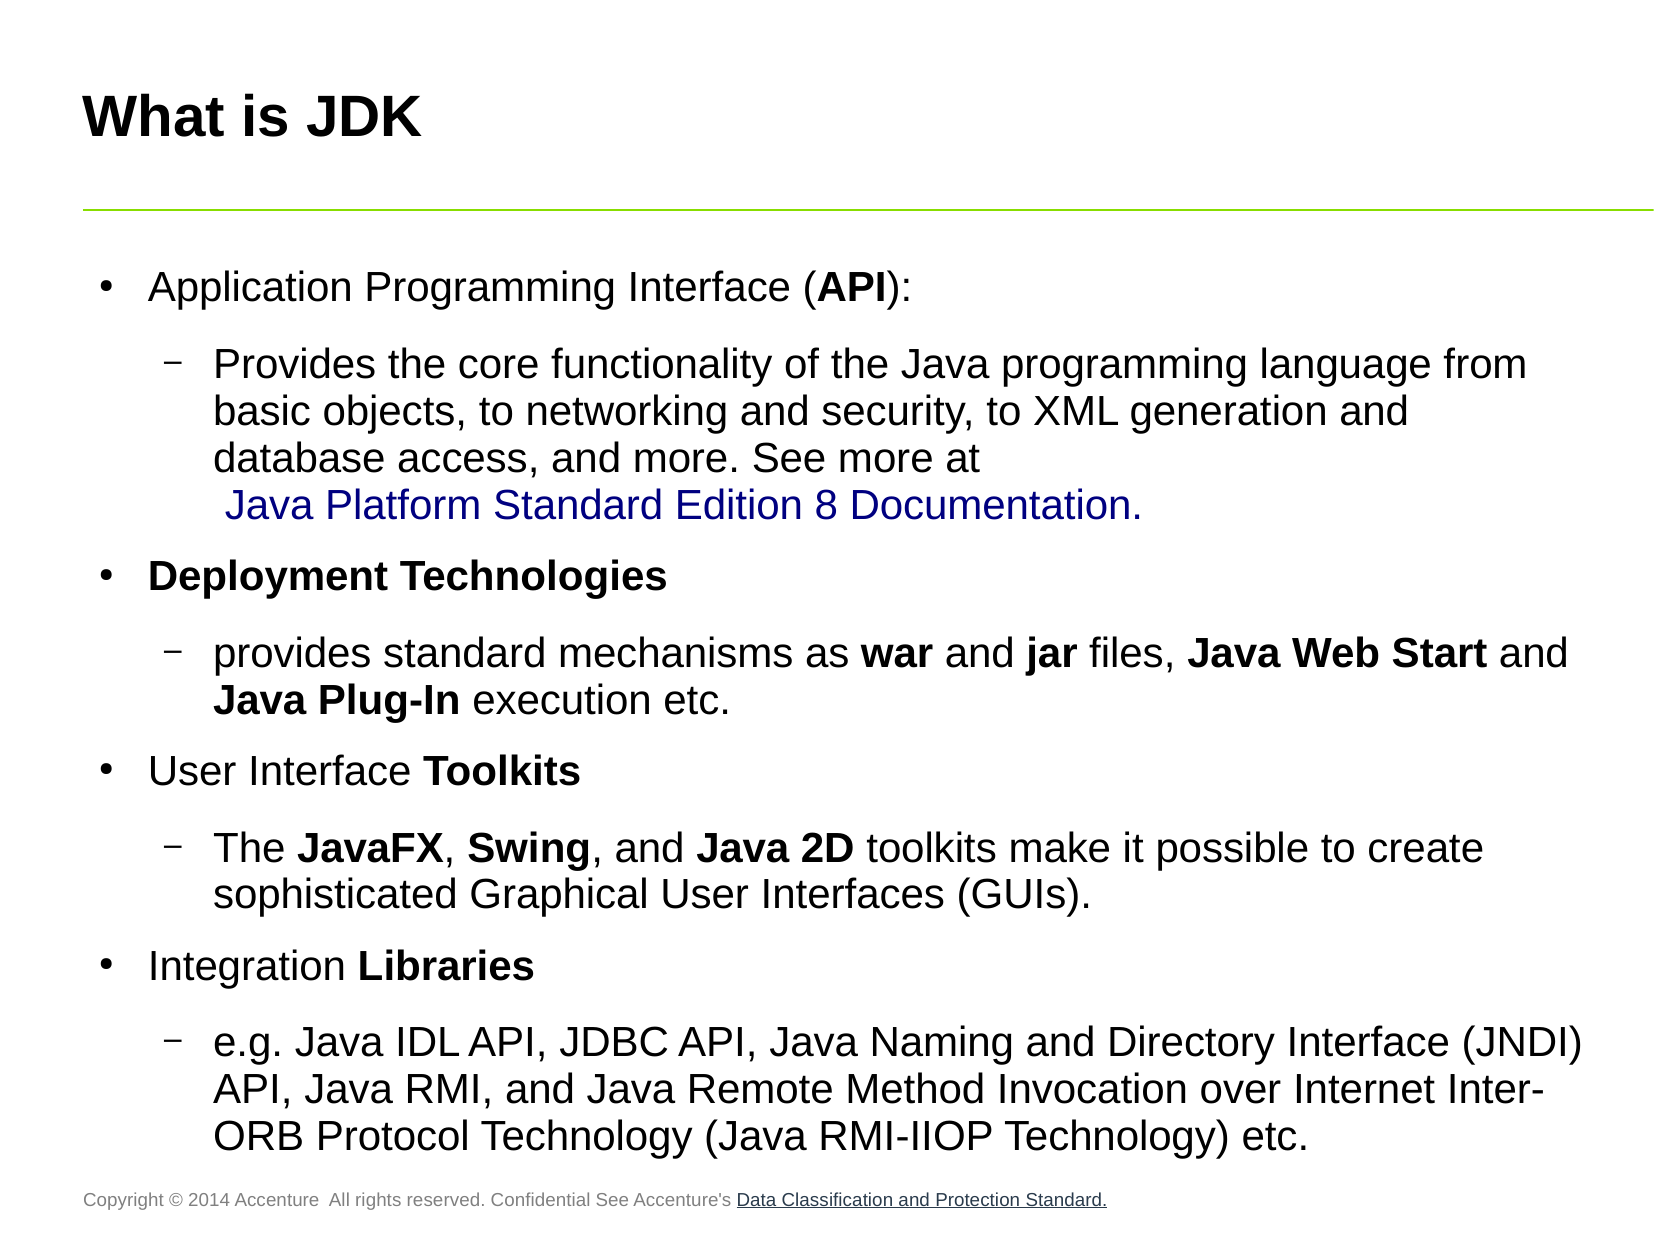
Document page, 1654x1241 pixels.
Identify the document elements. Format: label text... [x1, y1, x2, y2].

list Application Programming Interface (API): Provides the core functionality of the Java programming language from basic objects, to networking and security, to XML generation and database access, and more. See more at Java Platform Standard Edition 8 Documentation. Deployment Technologies provides standard mechanisms as war and jar files, Java Web Start and Java Plug-In execution etc. User Interface Toolkits The JavaFX, Swing, and Java 2D toolkits make it possible to create sophisticated Graphical User Interfaces (GUIs). Integration Libraries e.g. Java IDL API, JDBC API, Java Naming and Directory Interface (JNDI) API, Java RMI, and Java Remote Method Invocation over Internet Inter-ORB Protocol Technology (Java RMI-IIOP Technology) etc. [82, 192, 1593, 1178]
title What is JDK [82, 49, 1571, 183]
